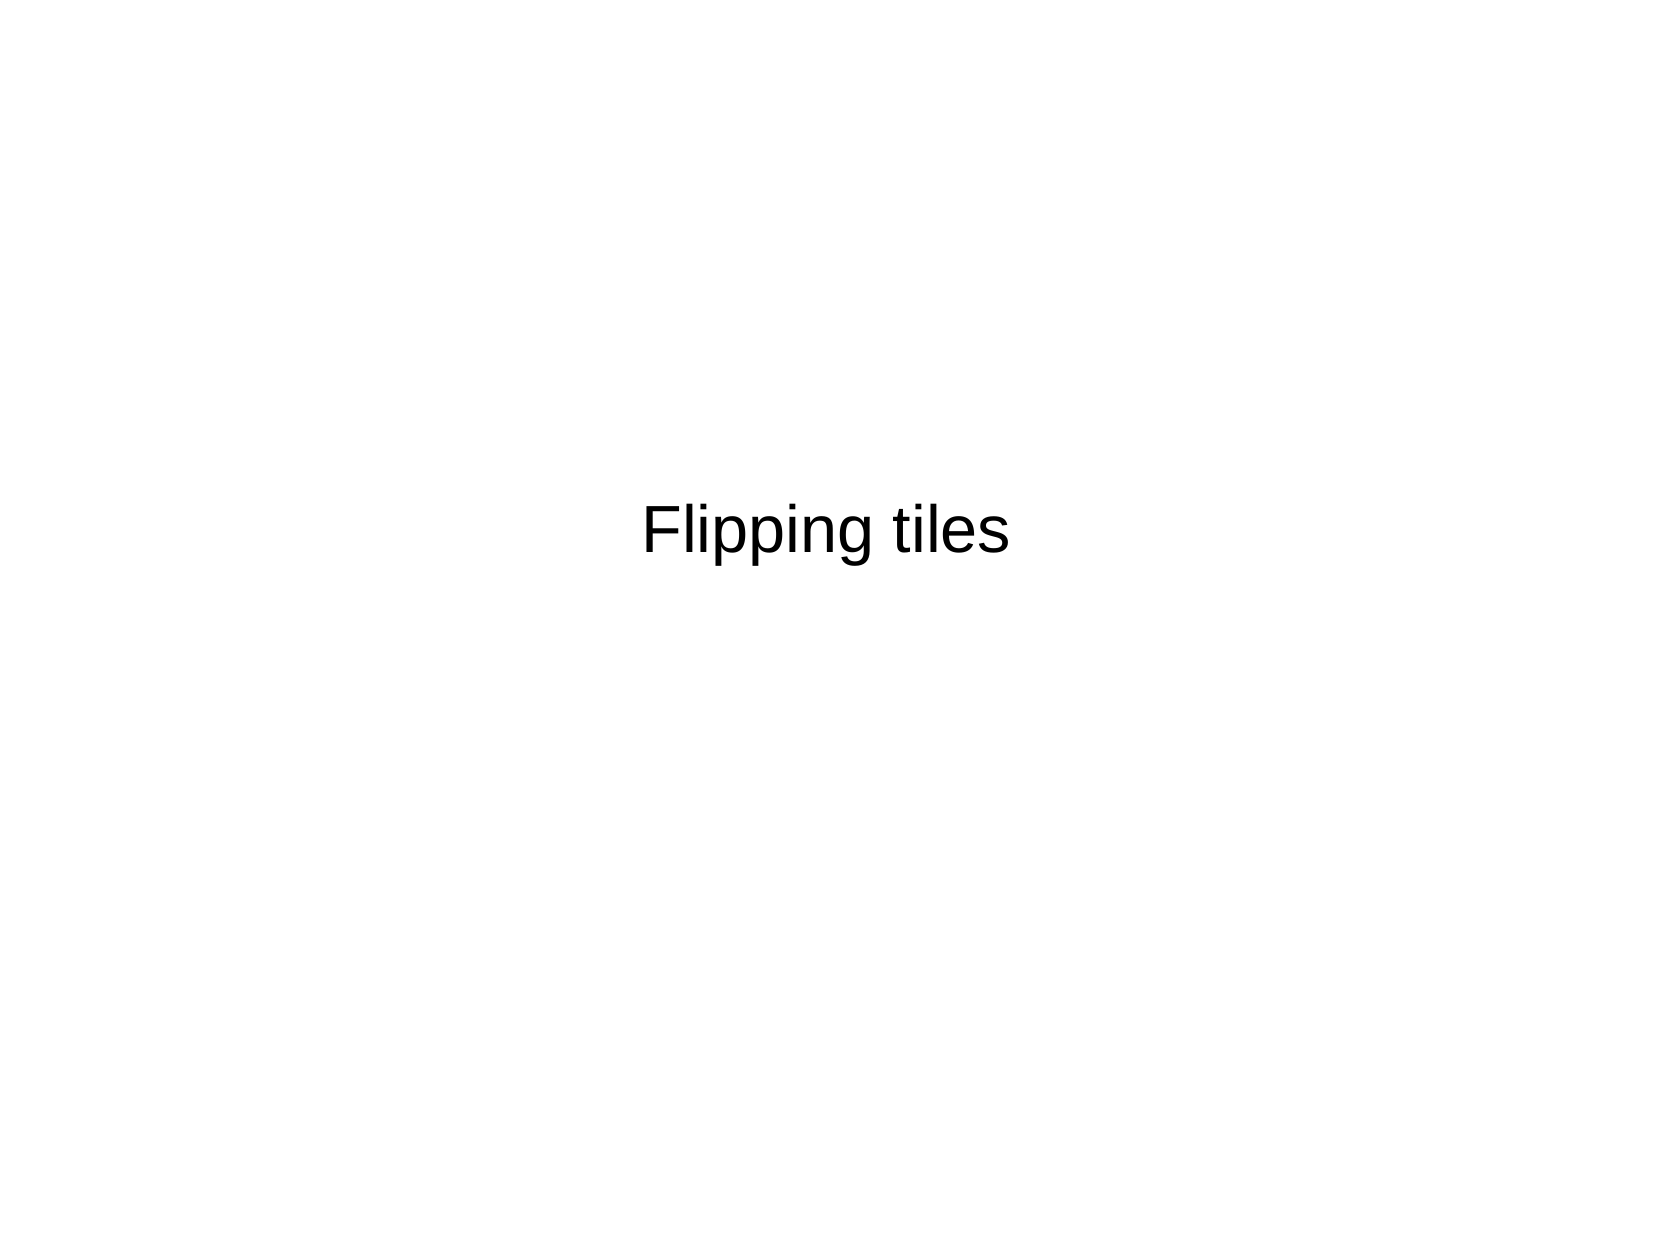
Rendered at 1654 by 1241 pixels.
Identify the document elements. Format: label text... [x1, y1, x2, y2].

subtitle Flipping tiles [82, 49, 1571, 1010]
